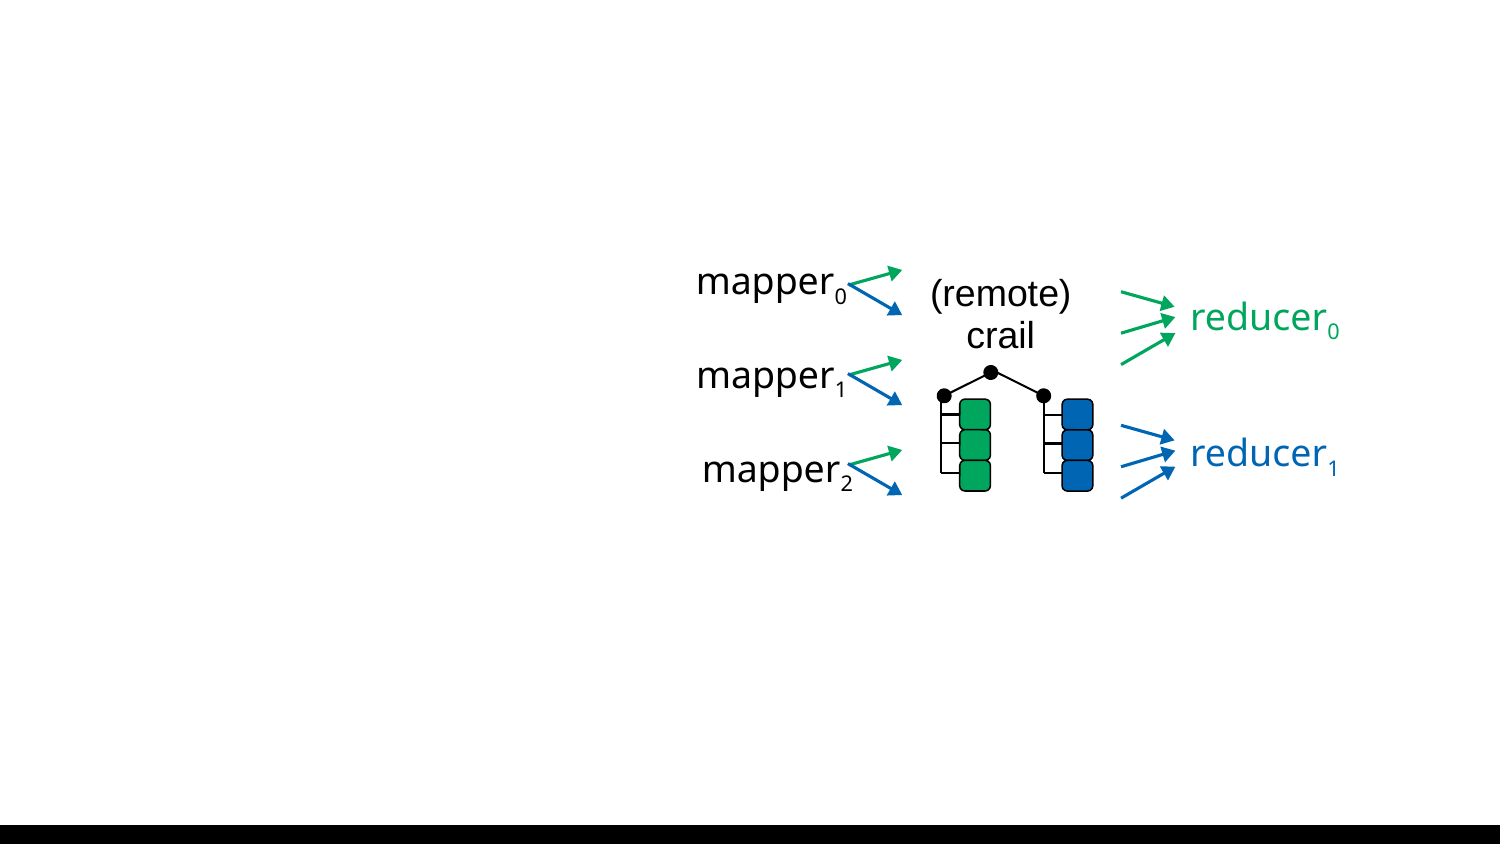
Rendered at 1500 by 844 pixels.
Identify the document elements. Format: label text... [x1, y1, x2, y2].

text_box reducer0 [1175, 277, 1361, 342]
text_box [1062, 399, 1093, 492]
text_box mapper2 [686, 429, 872, 495]
text_box mapper0 [680, 242, 866, 307]
text_box reducer1 [1175, 414, 1361, 479]
text_box mapper1 [680, 335, 866, 401]
text_box mapper2 [856, 461, 872, 475]
text_box (remote) crail [918, 269, 1084, 360]
text_box [959, 399, 991, 491]
